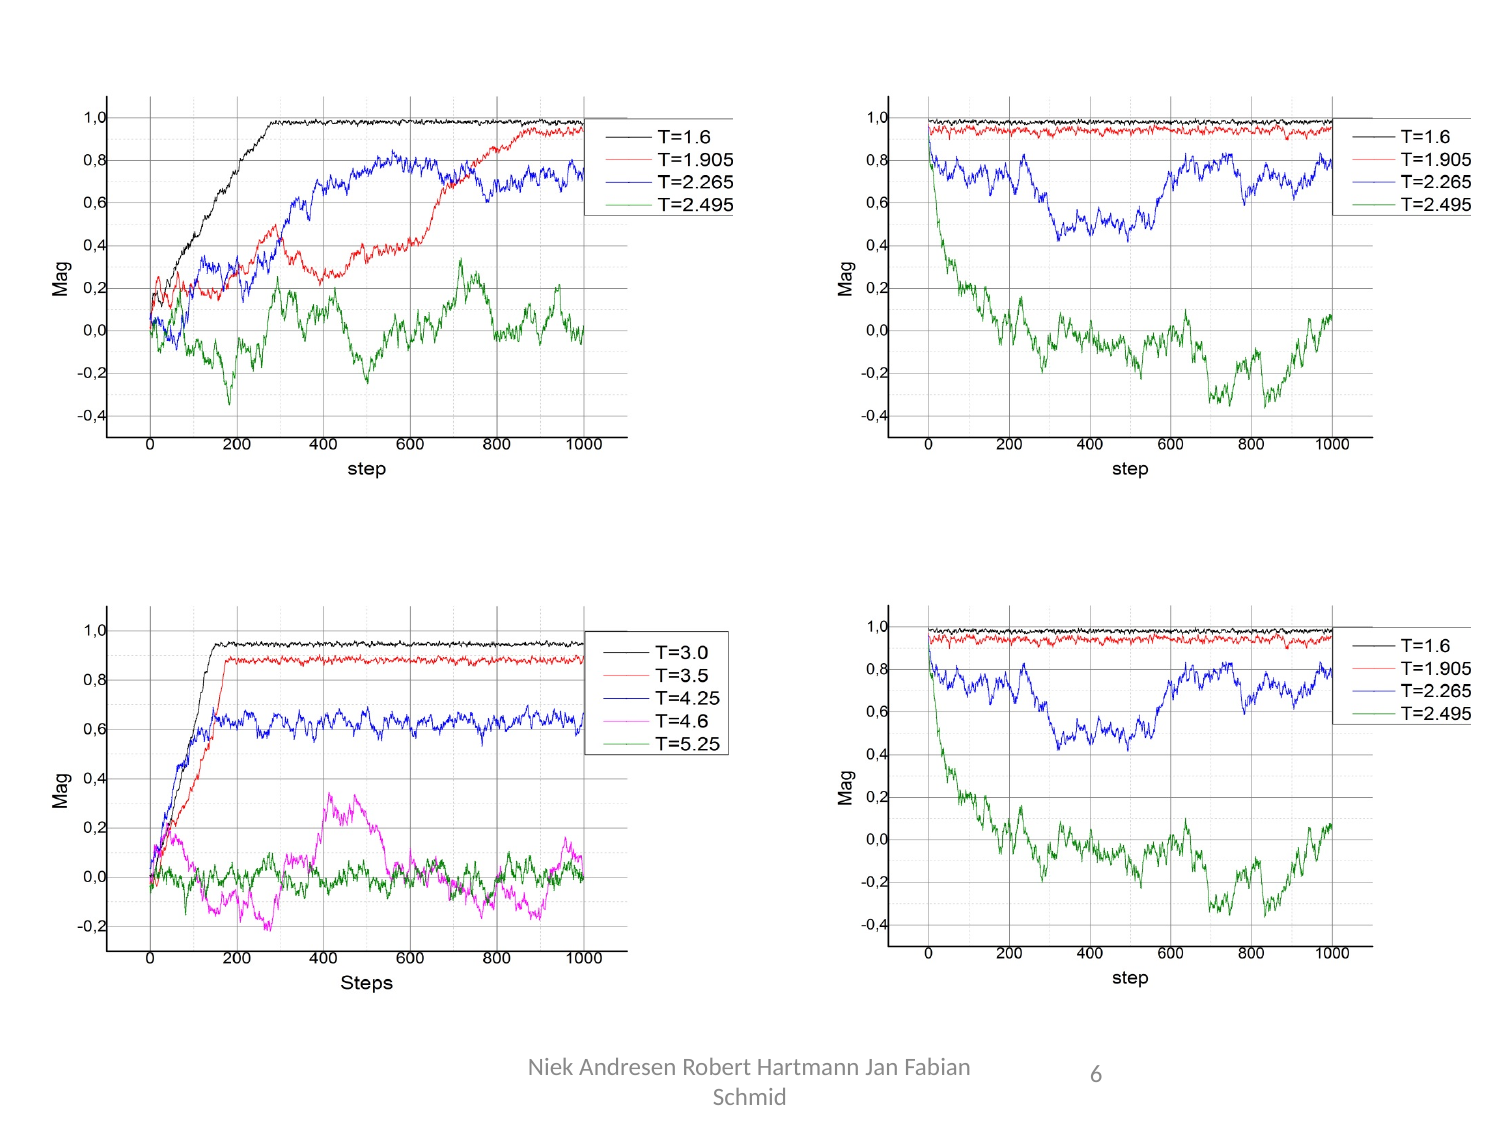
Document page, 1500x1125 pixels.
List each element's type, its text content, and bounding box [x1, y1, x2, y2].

text_box 6 [1074, 1042, 1426, 1103]
picture [0, 41, 733, 516]
picture [761, 41, 1471, 516]
picture [761, 550, 1471, 1025]
picture [0, 550, 733, 1031]
text_box Niek Andresen Robert Hartmann Jan Fabian Schmid [512, 1042, 988, 1103]
